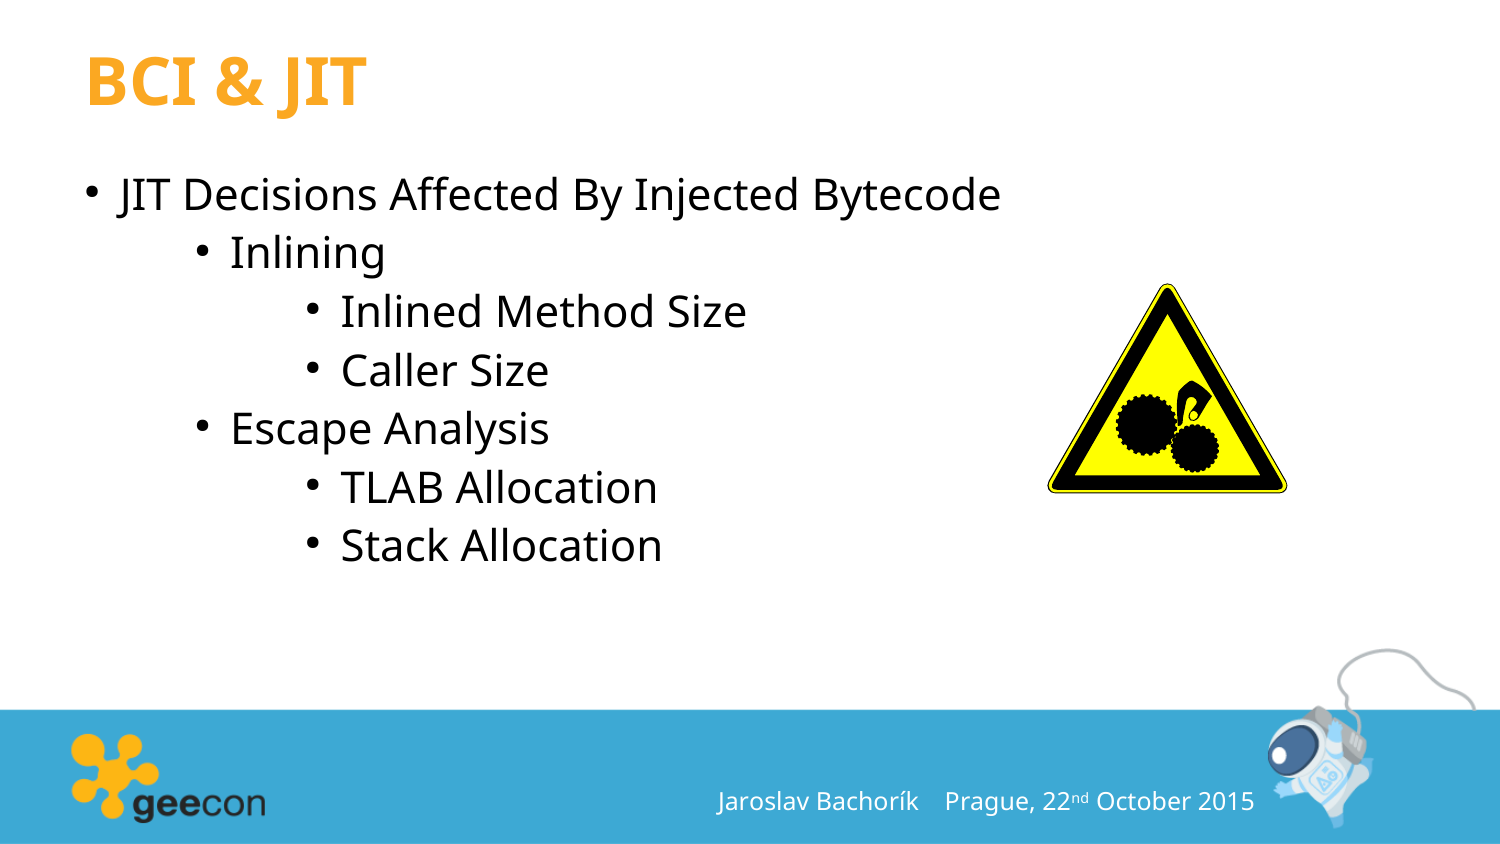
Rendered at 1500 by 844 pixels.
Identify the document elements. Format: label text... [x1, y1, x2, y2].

text_box [1047, 283, 1288, 494]
text_box Jaroslav Bachorík Prague, 22nd October 2015 [442, 778, 1270, 824]
title BCI & JIT [75, 33, 1426, 161]
list JIT Decisions Affected By Injected Bytecode Inlining Inlined Method Size Caller Size Escape Analysis TLAB Allocation Stack Allocation [75, 161, 1426, 623]
picture [0, 0, 1500, 844]
